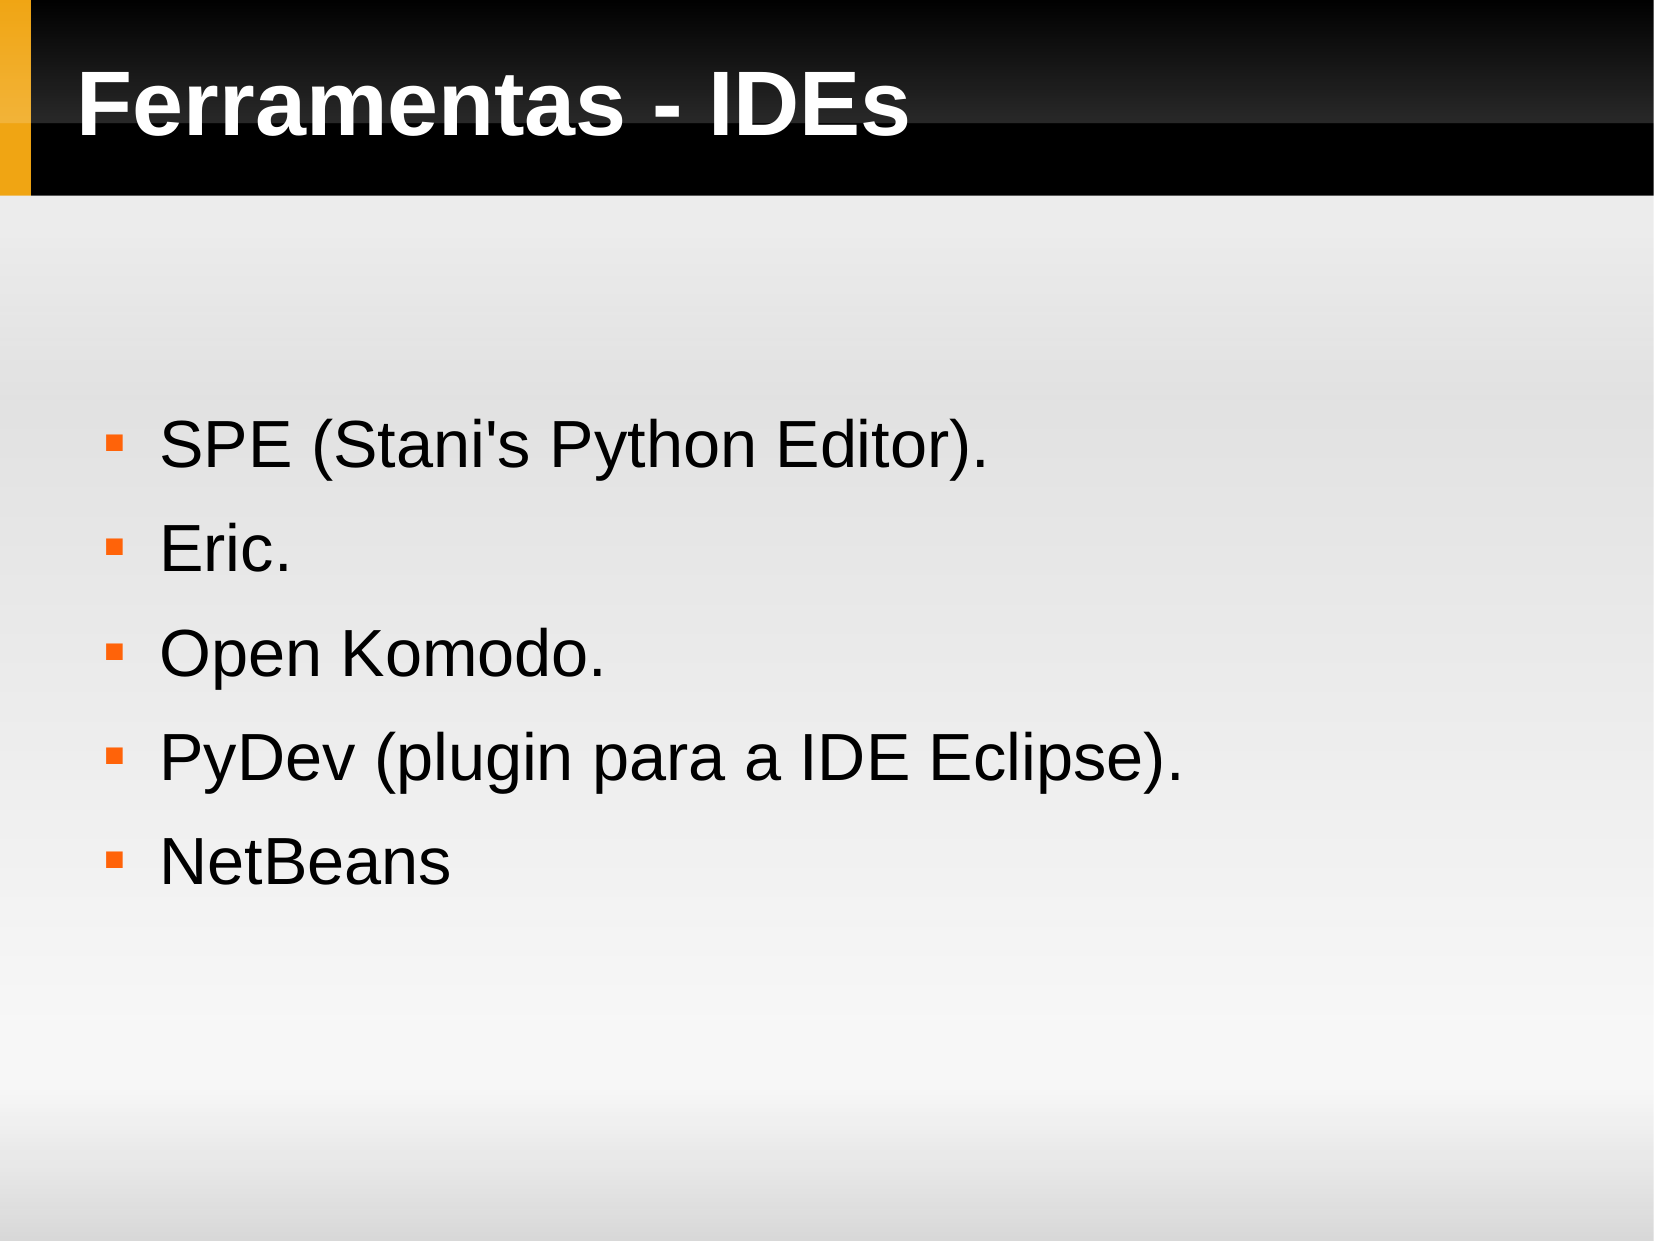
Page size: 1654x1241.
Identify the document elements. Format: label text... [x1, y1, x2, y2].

title Ferramentas - IDEs [76, 7, 1565, 200]
picture [0, 0, 1654, 1241]
list SPE (Stani's Python Editor). Eric. Open Komodo. PyDev (plugin para a IDE Eclipse). NetBeans [88, 406, 1577, 1211]
